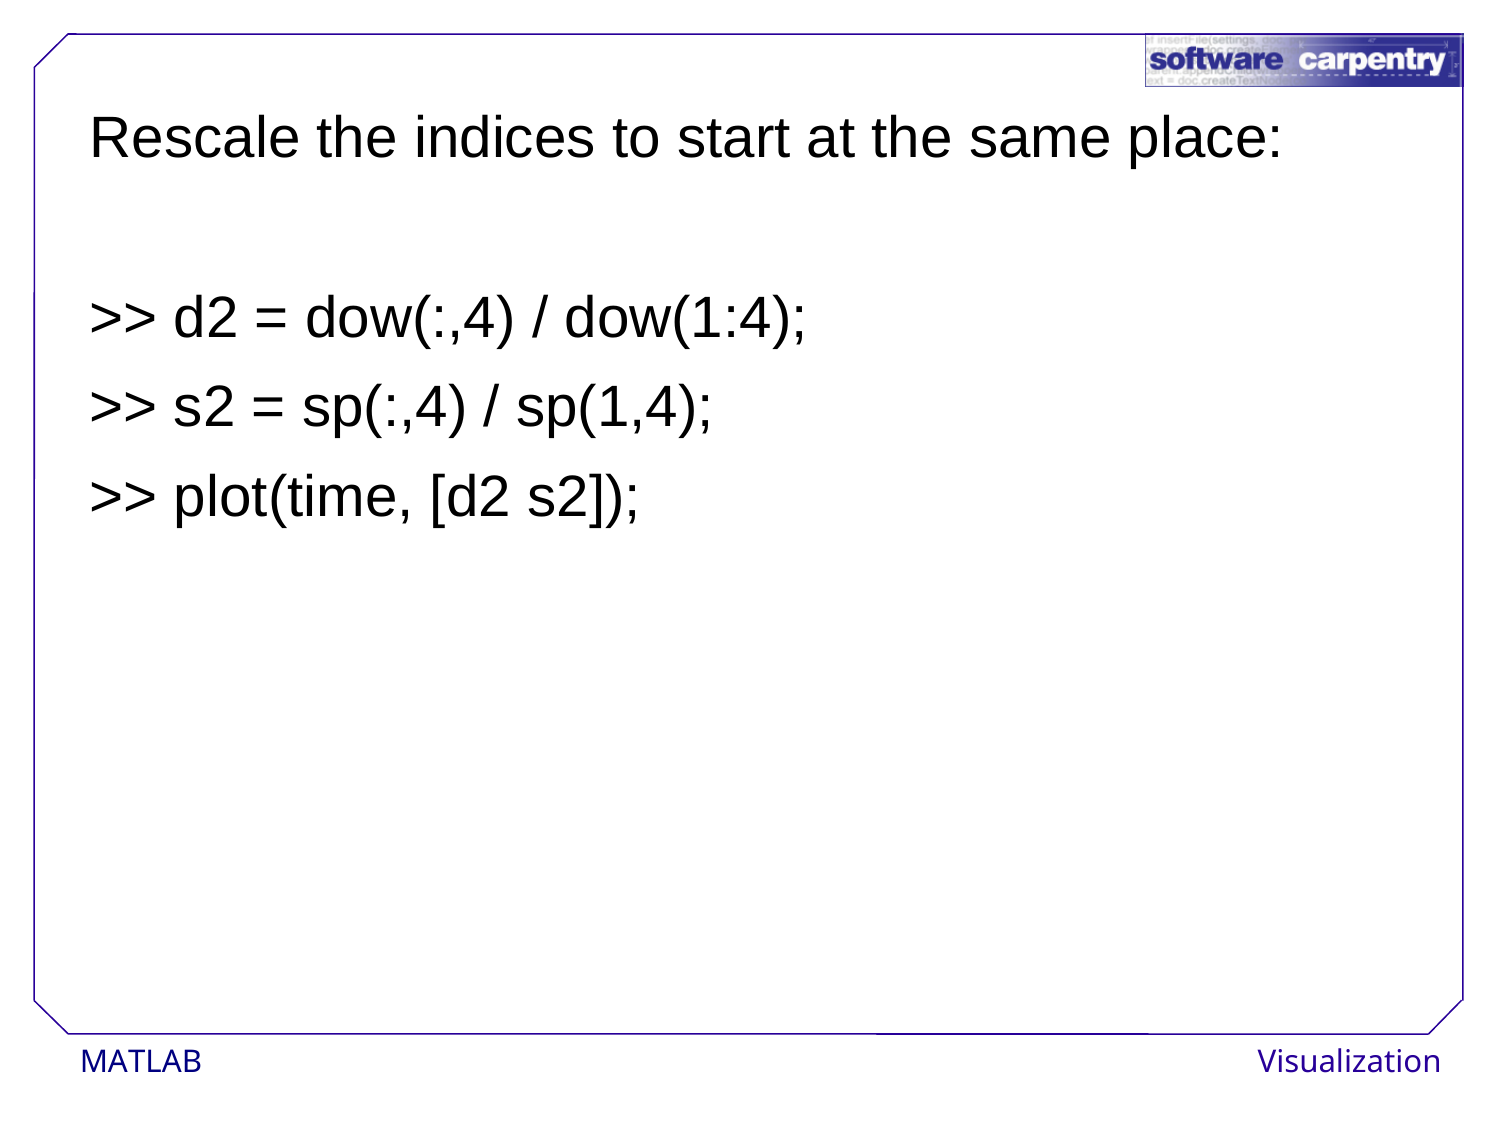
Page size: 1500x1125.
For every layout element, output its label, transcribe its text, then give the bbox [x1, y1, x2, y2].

list Rescale the indices to start at the same place: >> d2 = dow(:,4) / dow(1:4); >> s2 = sp(:,4) / sp(1,4); >> plot(time, [d2 s2]); [75, 99, 1363, 1013]
picture [1145, 33, 1464, 87]
